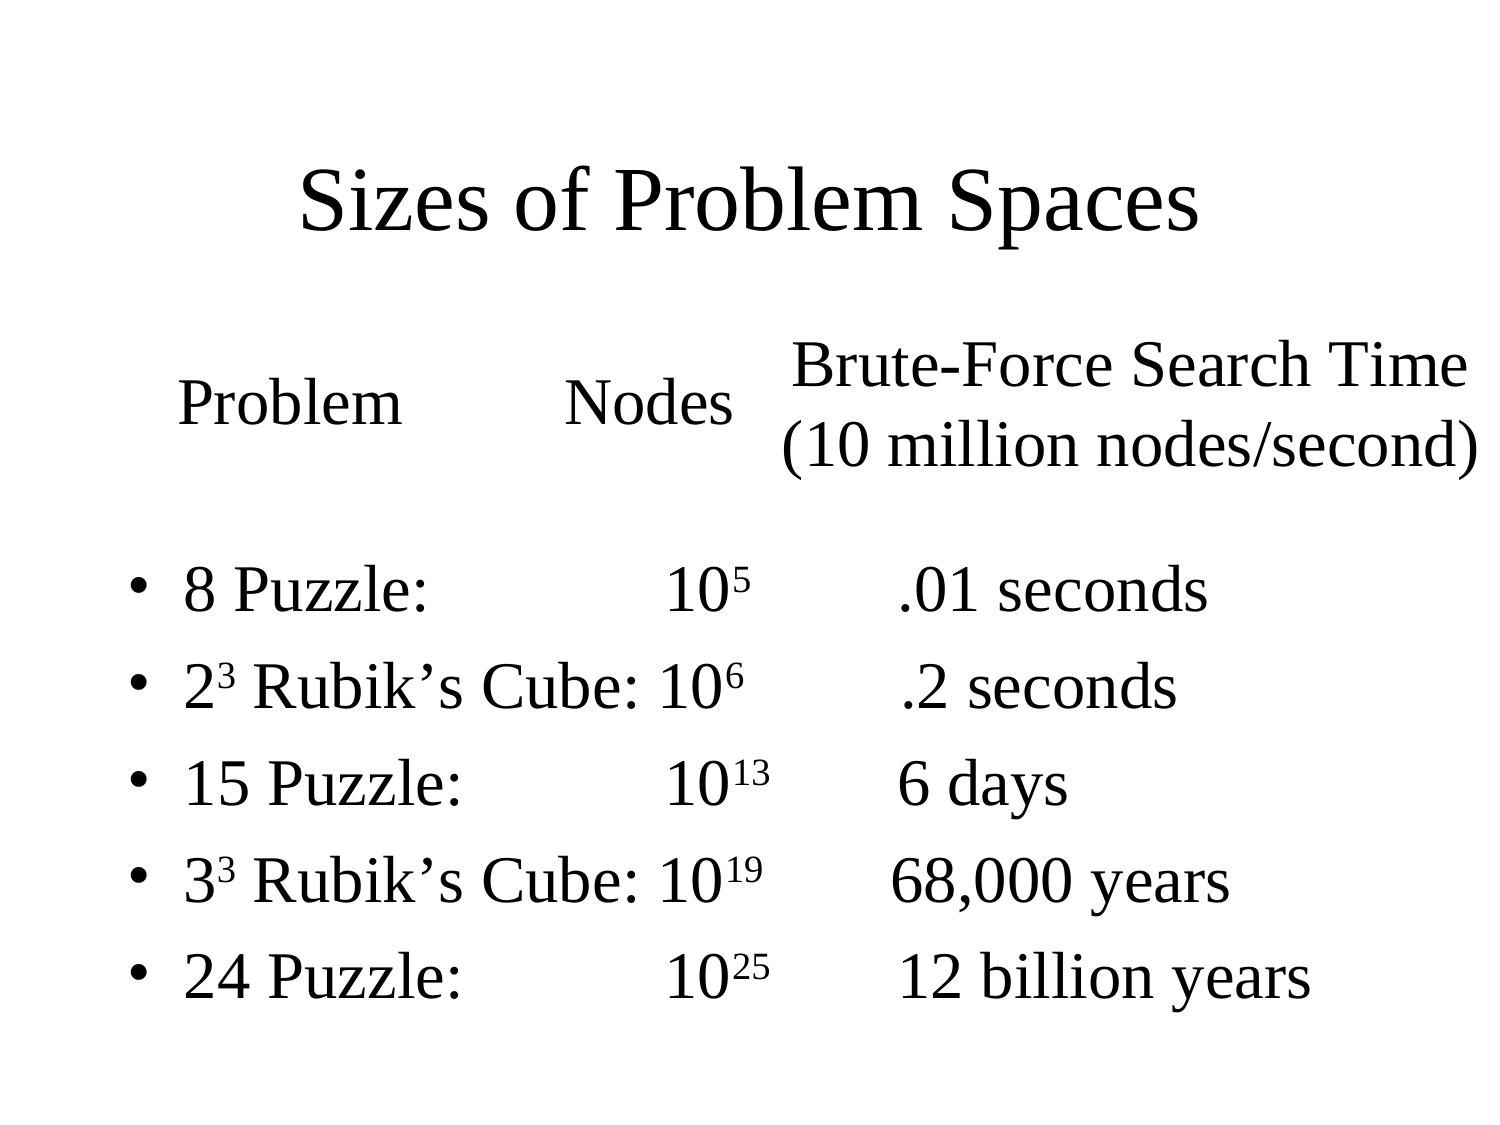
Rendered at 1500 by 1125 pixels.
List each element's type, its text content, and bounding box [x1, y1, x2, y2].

list 8 Puzzle: 105 .01 seconds 23 Rubik’s Cube: 106 .2 seconds 15 Puzzle: 1013 6 days 33 Rubik’s Cube: 1019 68,000 years 24 Puzzle: 1025 12 billion years [112, 537, 1388, 1051]
text_box Problem [162, 349, 419, 446]
text_box Nodes [549, 349, 751, 446]
title Sizes of Problem Spaces [112, 99, 1388, 288]
text_box Brute-Force Search Time (10 million nodes/second) [762, 312, 1500, 488]
